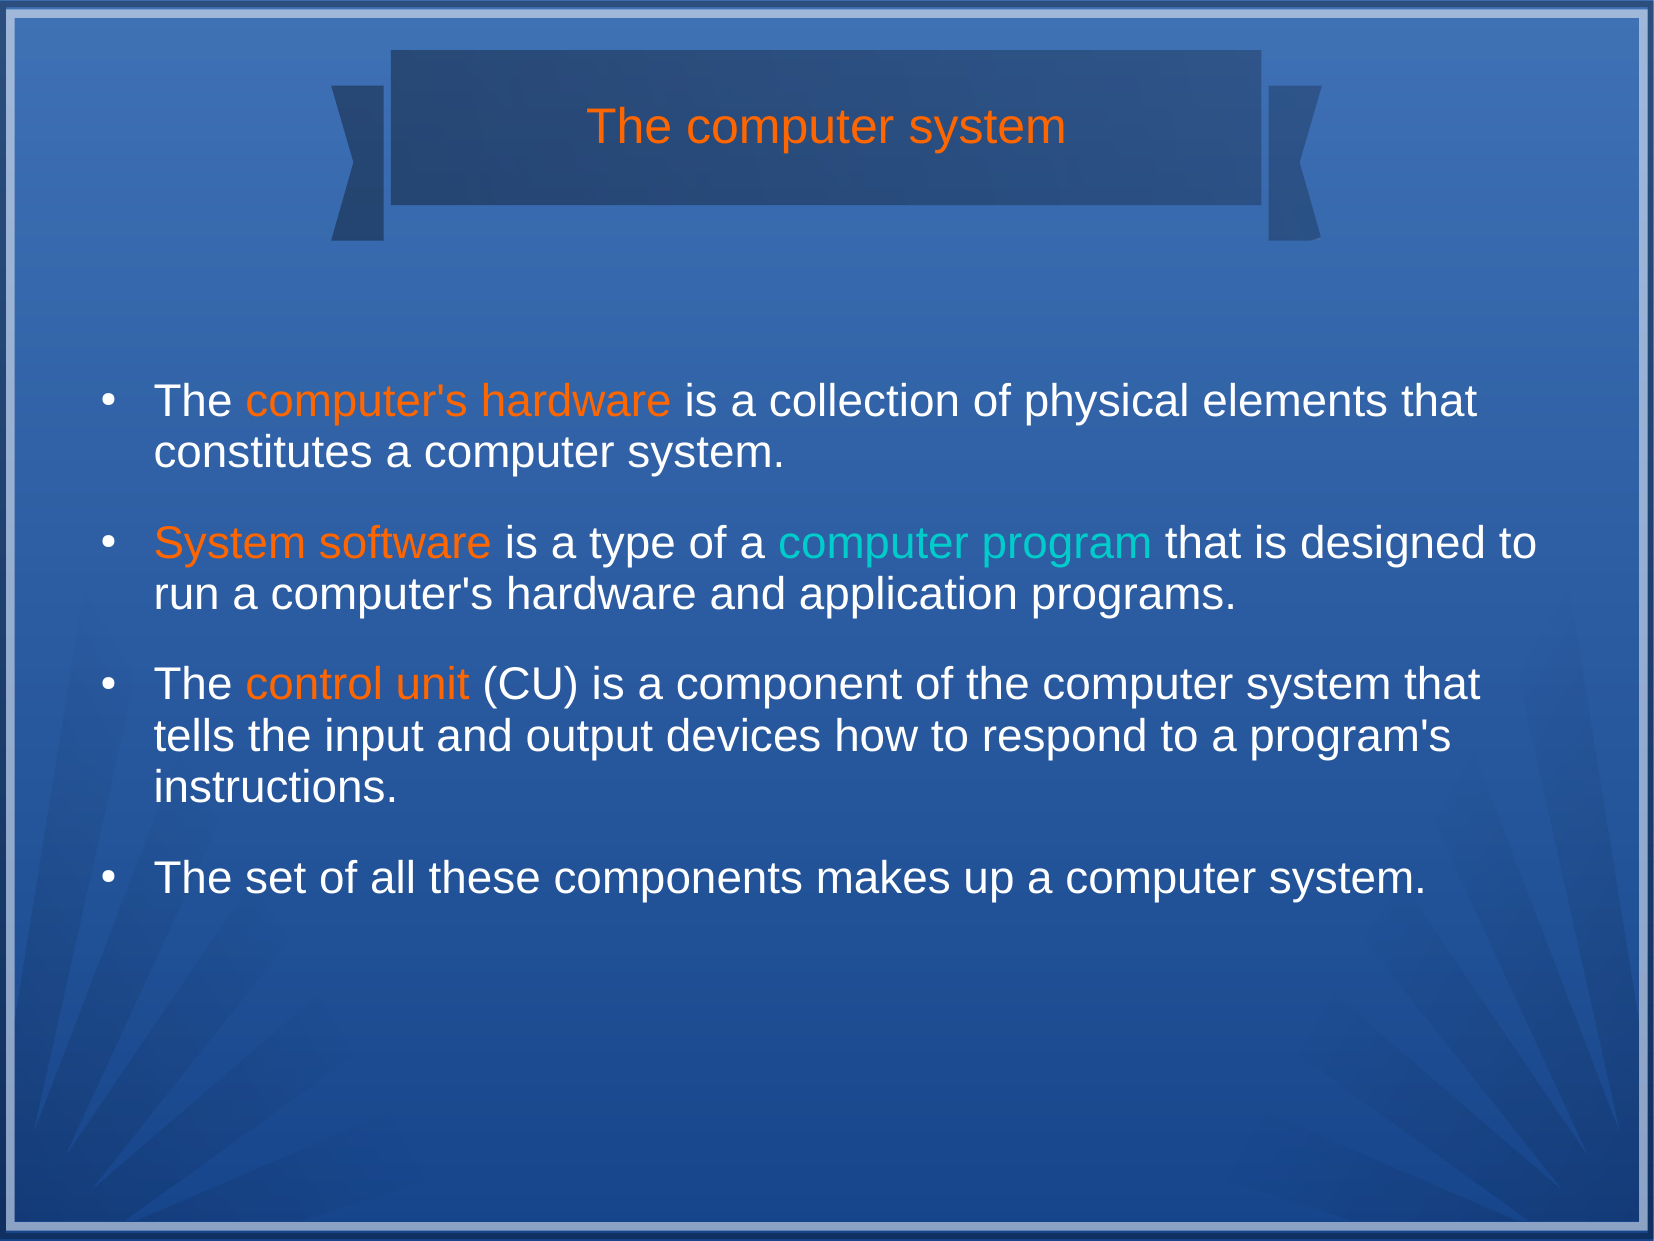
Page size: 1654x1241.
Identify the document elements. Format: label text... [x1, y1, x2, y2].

title The computer system [389, 47, 1264, 205]
list The computer's hardware is a collection of physical elements that constitutes a computer system. System software is a type of a computer program that is designed to run a computer's hardware and application programs. The control unit (CU) is a component of the computer system that tells the input and output devices how to respond to a program's instructions. The set of all these components makes up a computer system. [82, 375, 1571, 1241]
